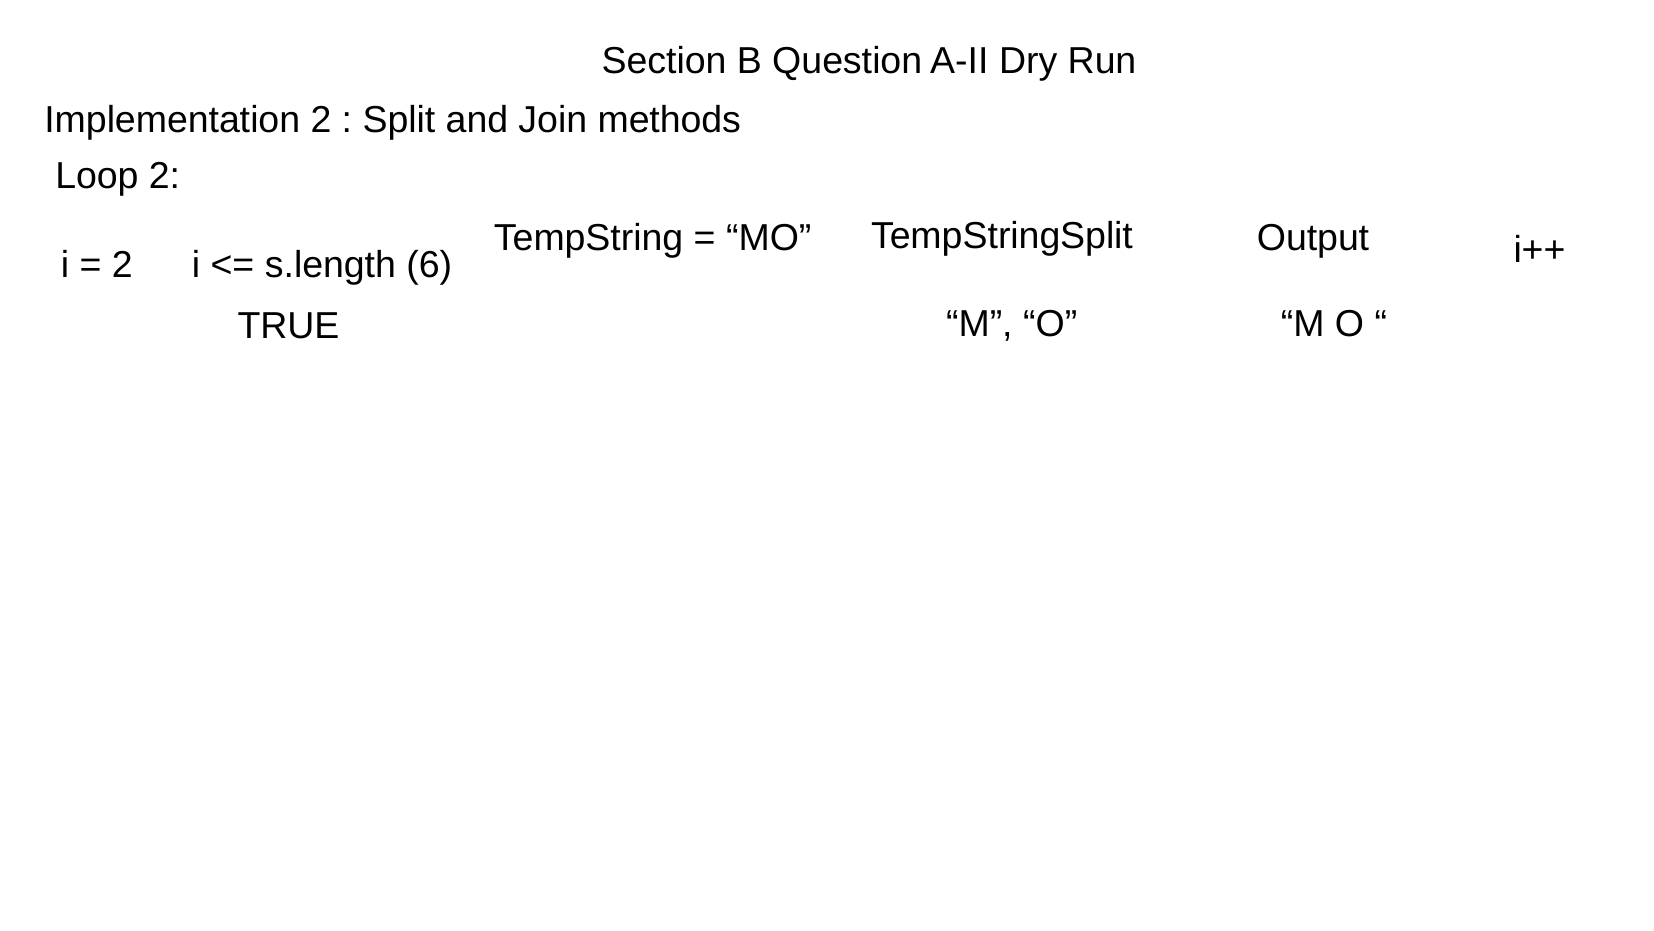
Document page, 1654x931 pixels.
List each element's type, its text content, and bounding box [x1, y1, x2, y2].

text_box i <= s.length (6) [177, 236, 473, 336]
text_box i = 2 [46, 236, 148, 296]
text_box “M O “ [1266, 295, 1418, 395]
text_box TempString = “MO” [479, 208, 731, 308]
text_box TempStringSplit [856, 206, 1148, 264]
text_box TRUE [222, 297, 355, 355]
text_box Section B Question A-II Dry Run [586, 31, 1152, 89]
text_box “M”, “O” [931, 295, 1093, 353]
text_box Implementation 2 : Split and Join methods [29, 90, 757, 148]
text_box i++ [1498, 220, 1581, 278]
text_box Output [1242, 208, 1385, 266]
text_box Loop 2: [40, 147, 195, 205]
